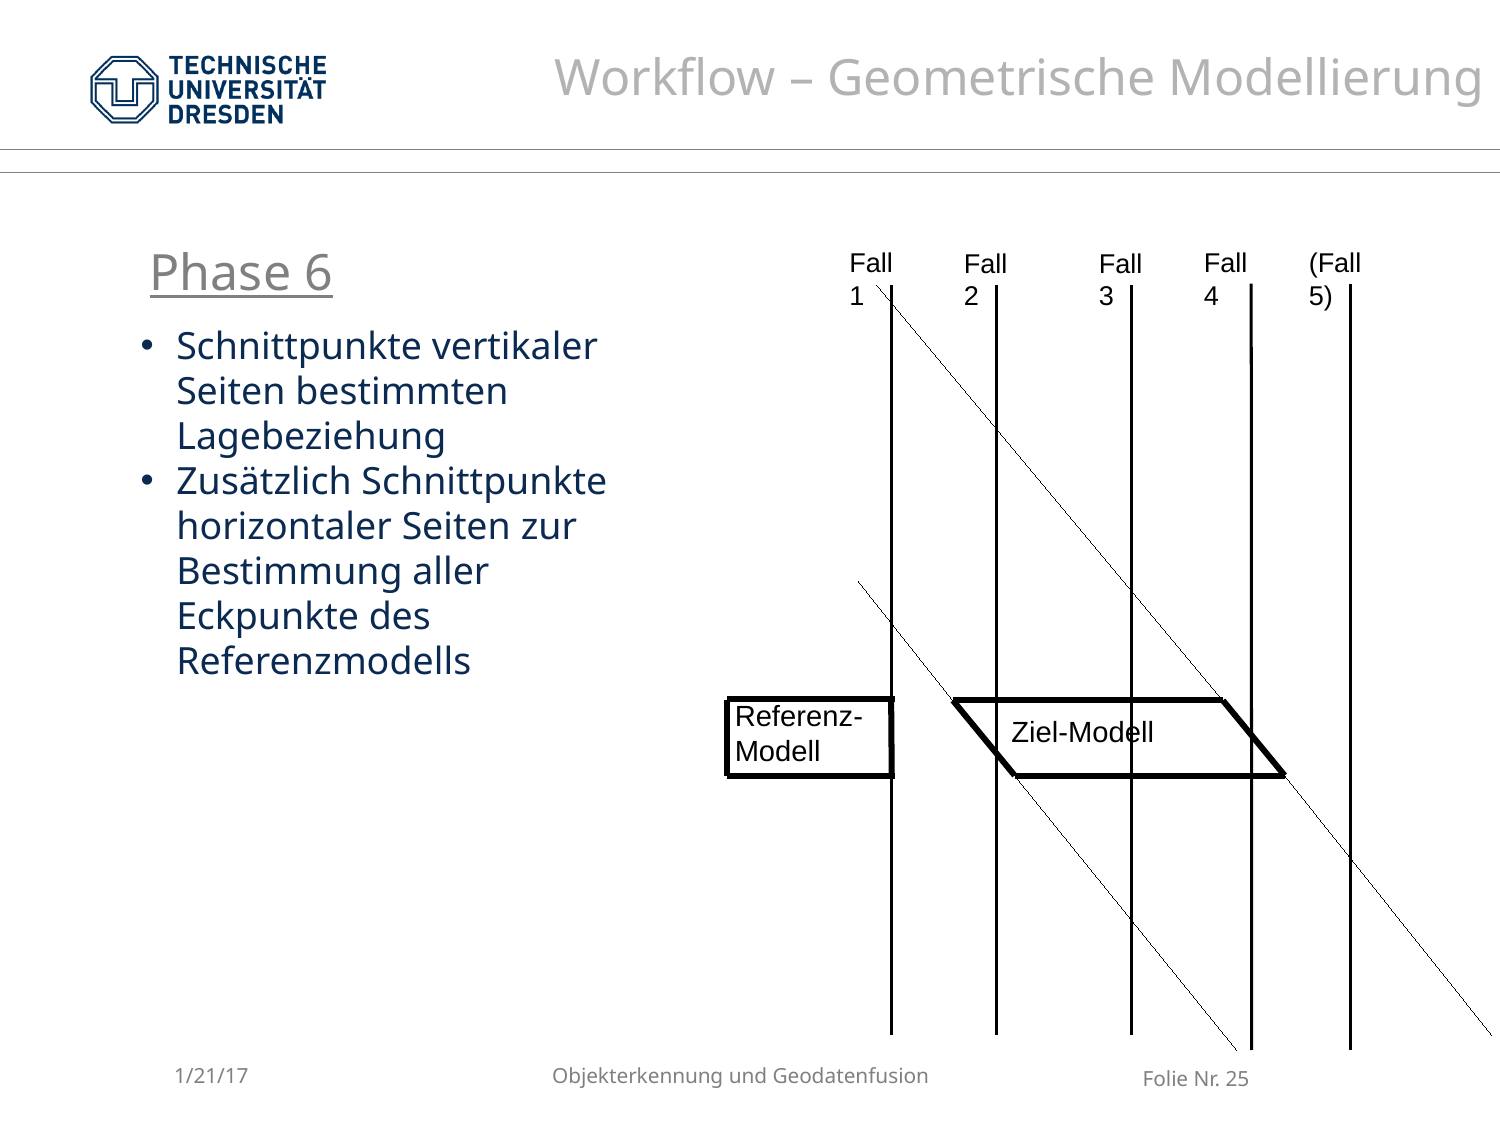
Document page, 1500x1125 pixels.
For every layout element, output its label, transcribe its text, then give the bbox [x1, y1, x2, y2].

text_box Ziel-Modell [996, 706, 1209, 771]
text_box Phase 6 [134, 177, 943, 365]
picture [90, 54, 326, 124]
text_box Fall 1 [834, 238, 931, 284]
text_box Fall 4 [1188, 238, 1285, 284]
text_box Workflow – Geometrische Modellierung [449, 37, 1500, 113]
text_box (Fall 5) [1293, 238, 1408, 284]
text_box Fall 3 [1083, 238, 1180, 284]
text_box Schnittpunkte vertikaler Seiten bestimmten Lagebeziehung Zusätzlich Schnittpunkte horizontaler Seiten zur Bestimmung aller Eckpunkte des Referenzmodells [125, 269, 690, 1005]
text_box Fall 2 [948, 238, 1045, 284]
text_box 1/21/17 [159, 1045, 509, 1106]
text_box Referenz- Modell [720, 690, 914, 789]
